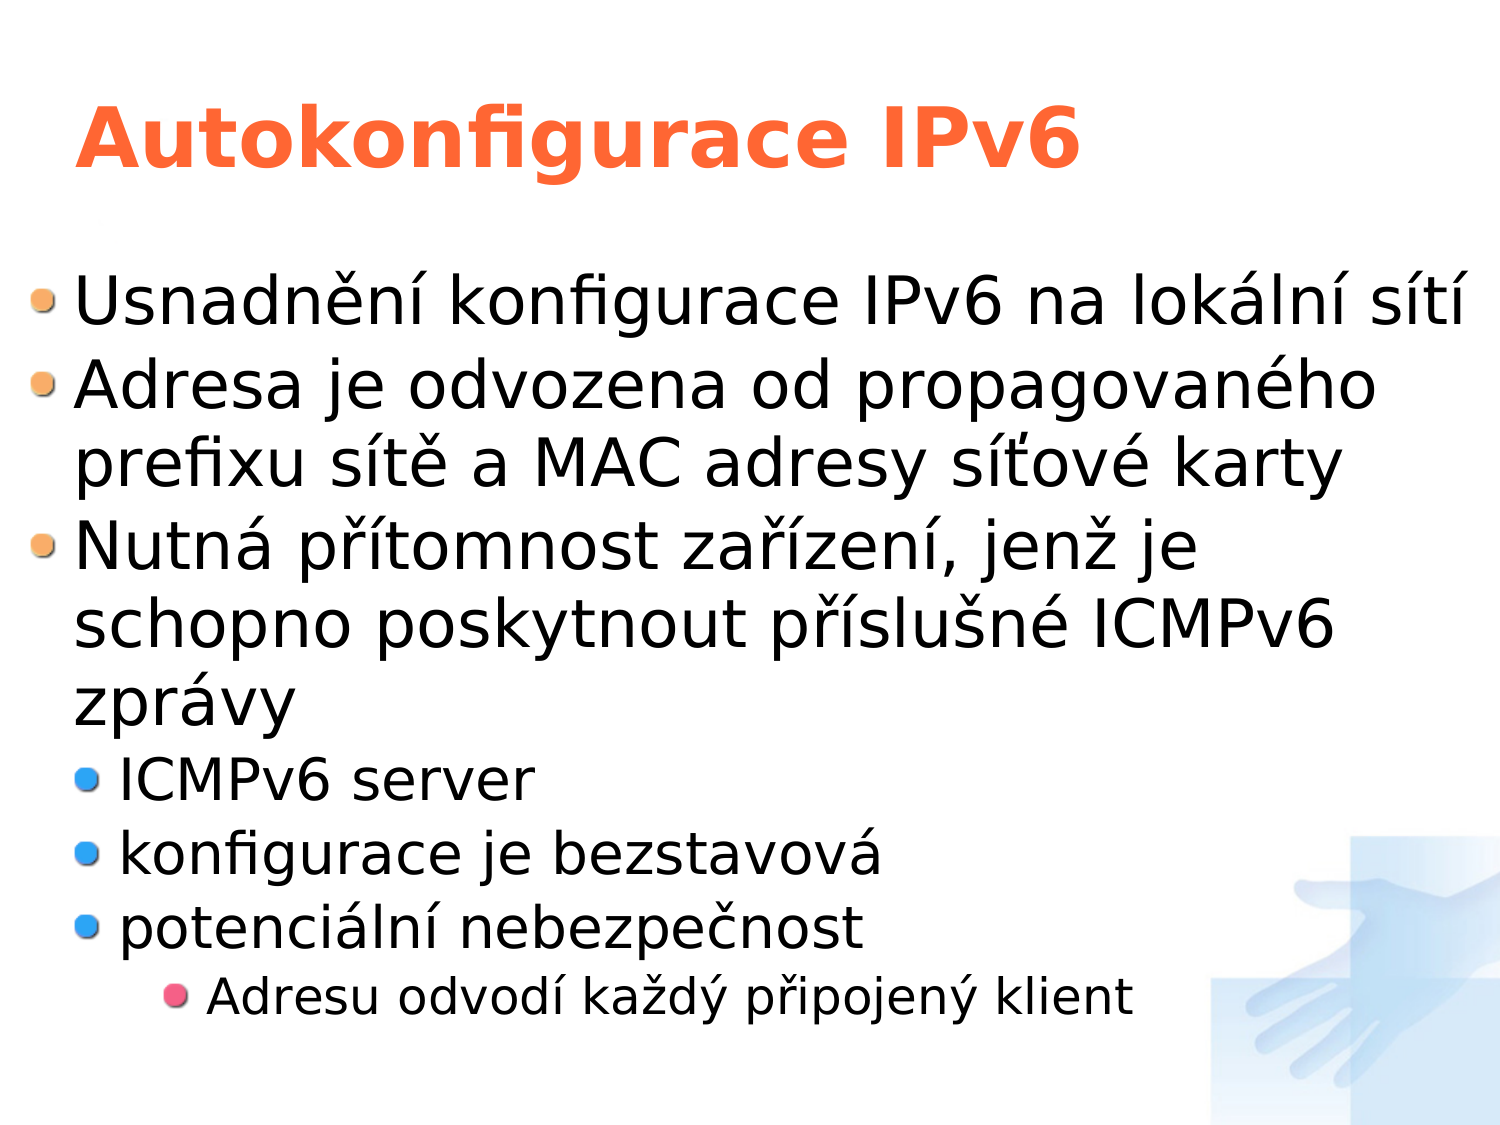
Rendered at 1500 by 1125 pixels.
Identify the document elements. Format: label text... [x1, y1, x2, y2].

list Usnadnění konfigurace IPv6 na lokální sítí Adresa je odvozena od propagovaného prefixu sítě a MAC adresy síťové karty Nutná přítomnost zařízení, jenž je schopno poskytnout příslušné ICMPv6 zprávy ICMPv6 server konfigurace je bezstavová potenciální nebezpečnost Adresu odvodí každý připojený klient [29, 262, 1477, 1027]
picture [0, 0, 1500, 1125]
title Autokonfigurace IPv6 [75, 28, 1426, 250]
